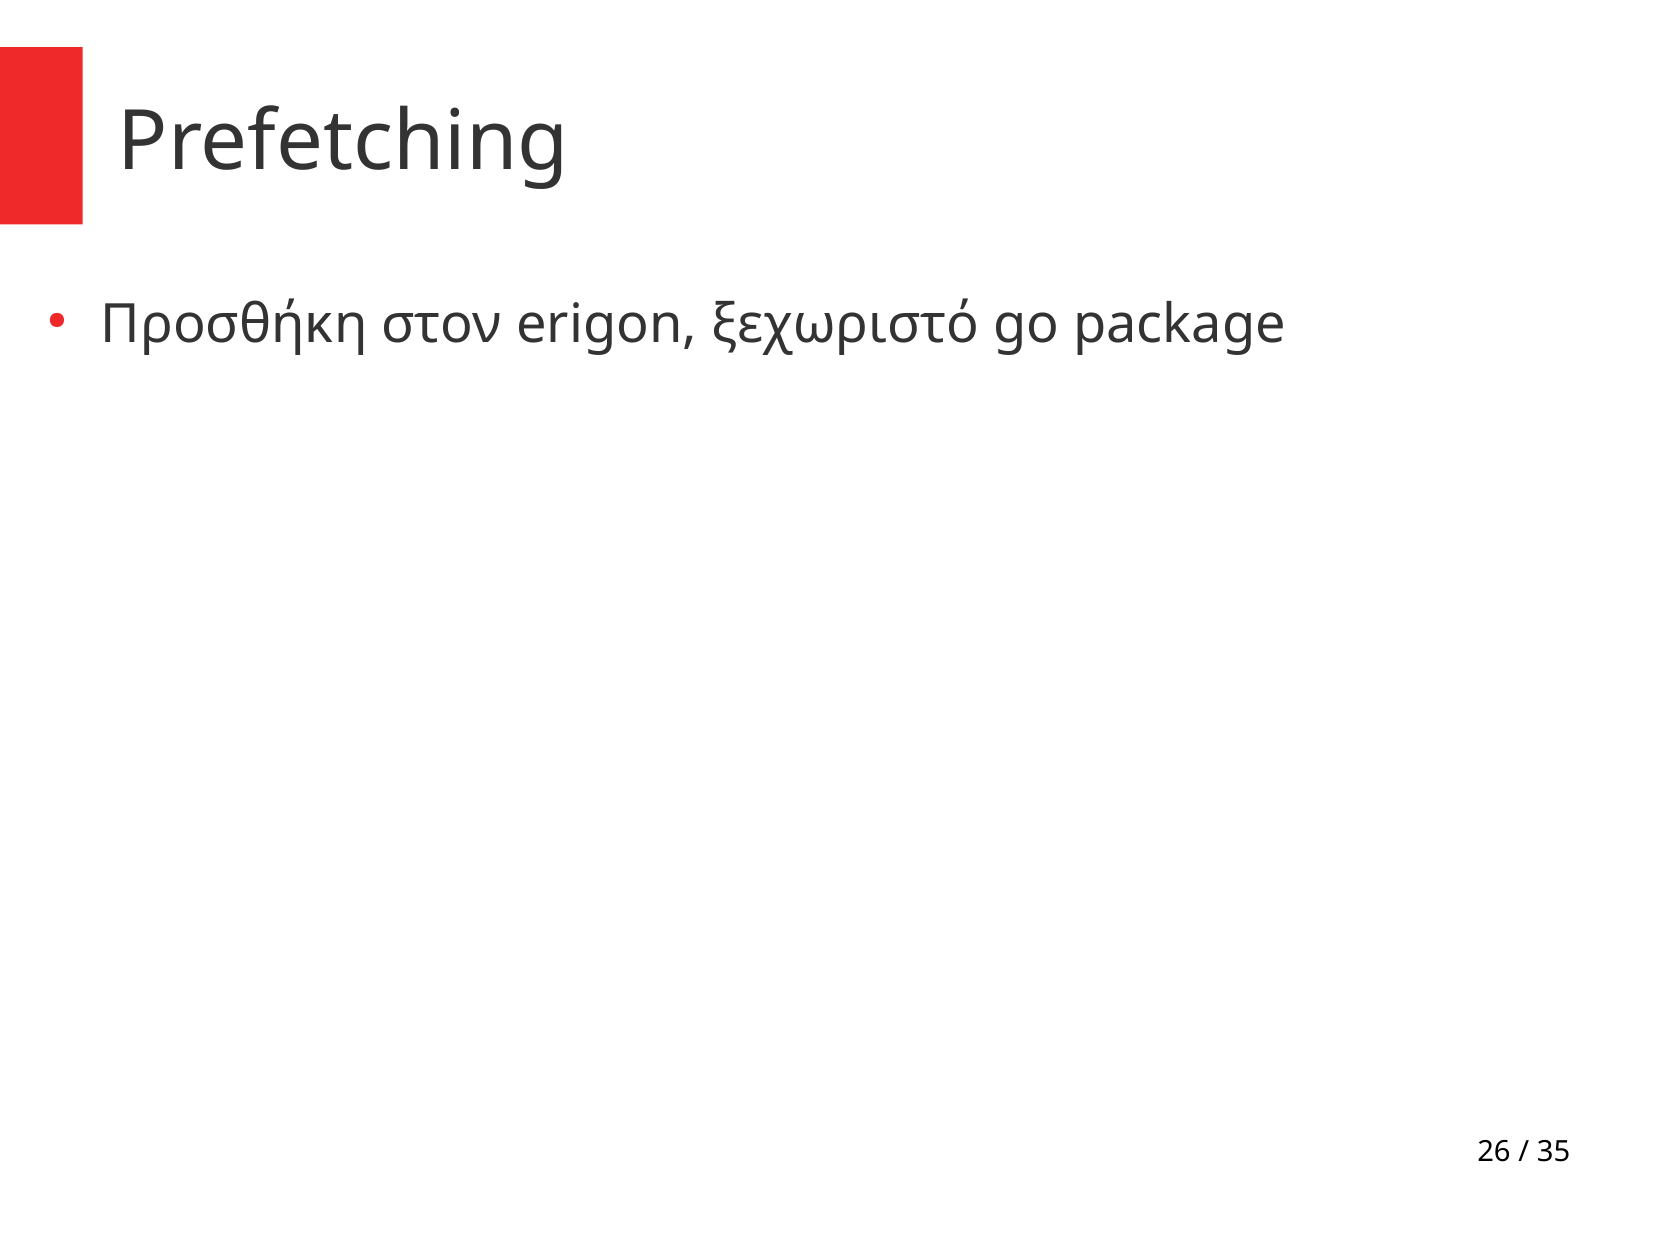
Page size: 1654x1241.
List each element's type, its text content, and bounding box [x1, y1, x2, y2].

title Prefetching [117, 33, 1571, 241]
list Προσθήκη στον erigon, ξεχωριστό go package [29, 285, 1620, 1111]
